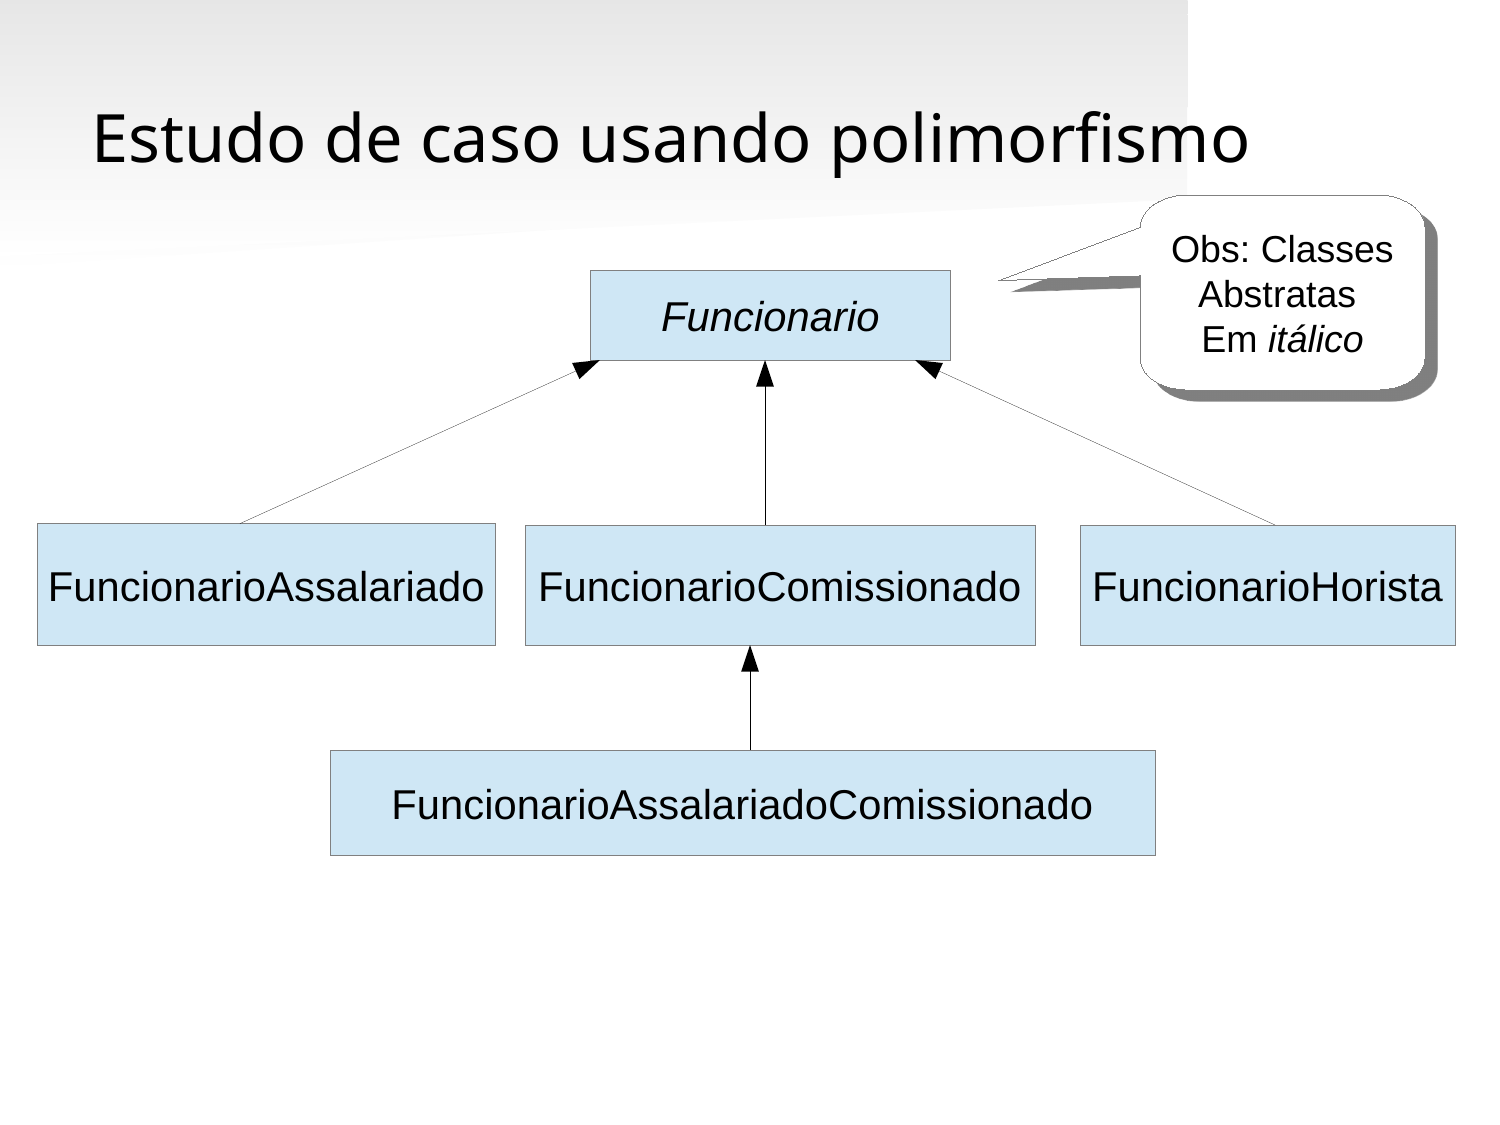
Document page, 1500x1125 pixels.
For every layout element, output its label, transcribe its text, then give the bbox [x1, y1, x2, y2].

text_box FuncionarioHorista [1080, 525, 1456, 646]
text_box FuncionarioAssalariado [37, 523, 496, 646]
text_box FuncionarioComissionado [525, 525, 1036, 646]
text_box Funcionario [590, 270, 951, 361]
title Estudo de caso usando polimorfismo [76, 42, 1427, 230]
text_box Obs: Classes Abstratas Em itálico [998, 195, 1426, 391]
text_box FuncionarioAssalariadoComissionado [330, 750, 1156, 856]
